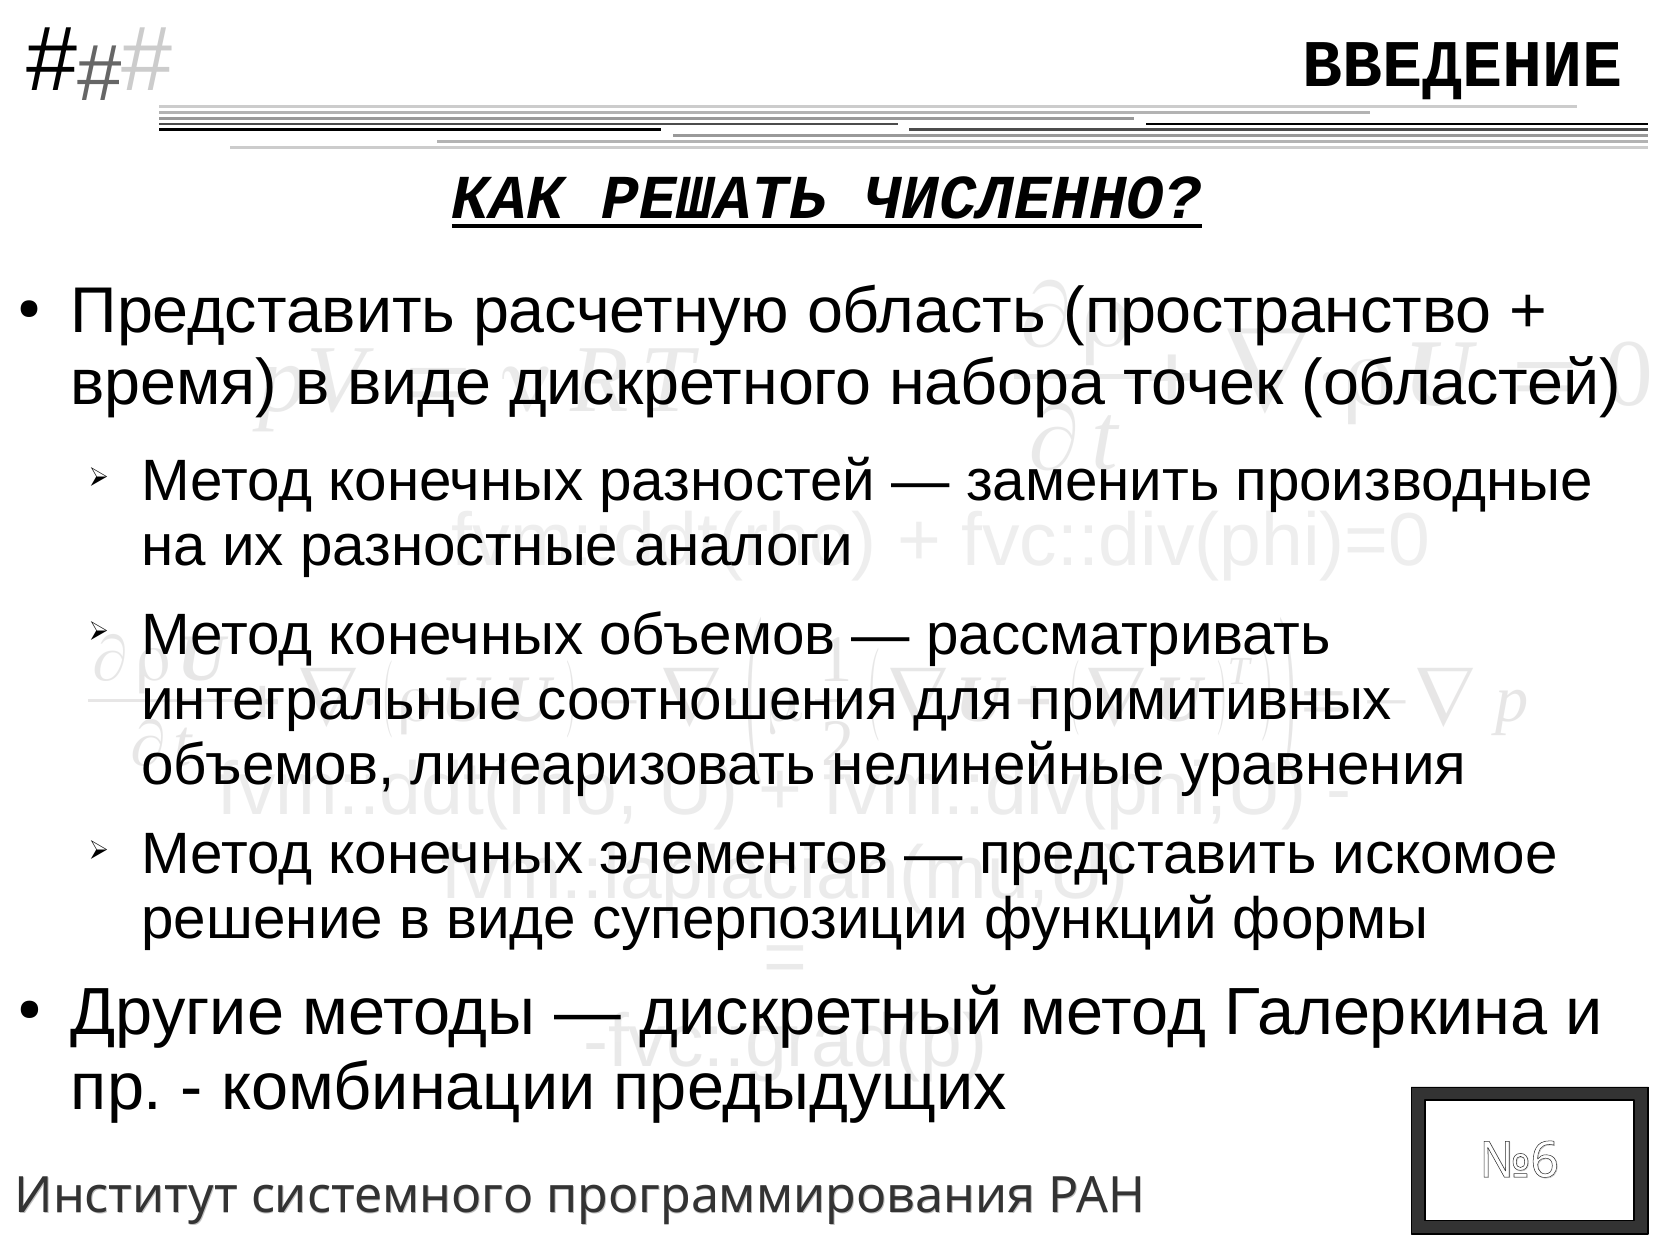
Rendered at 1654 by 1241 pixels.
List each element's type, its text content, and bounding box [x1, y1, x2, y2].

list Представить расчетную область (пространство + время) в виде дискретного набора точек (областей) Метод конечных разностей — заменить производные на их разностные аналоги Метод конечных объемов — рассматривать интегральные соотношения для примитивных объемов, линеаризовать нелинейные уравнения Метод конечных элементов — представить искомое решение в виде суперпозиции функций формы Другие методы — дискретный метод Галеркина и пр. - комбинации предыдущих [0, 274, 1654, 1123]
title КАК РЕШАТЬ ЧИСЛЕННО? [0, 147, 1654, 257]
